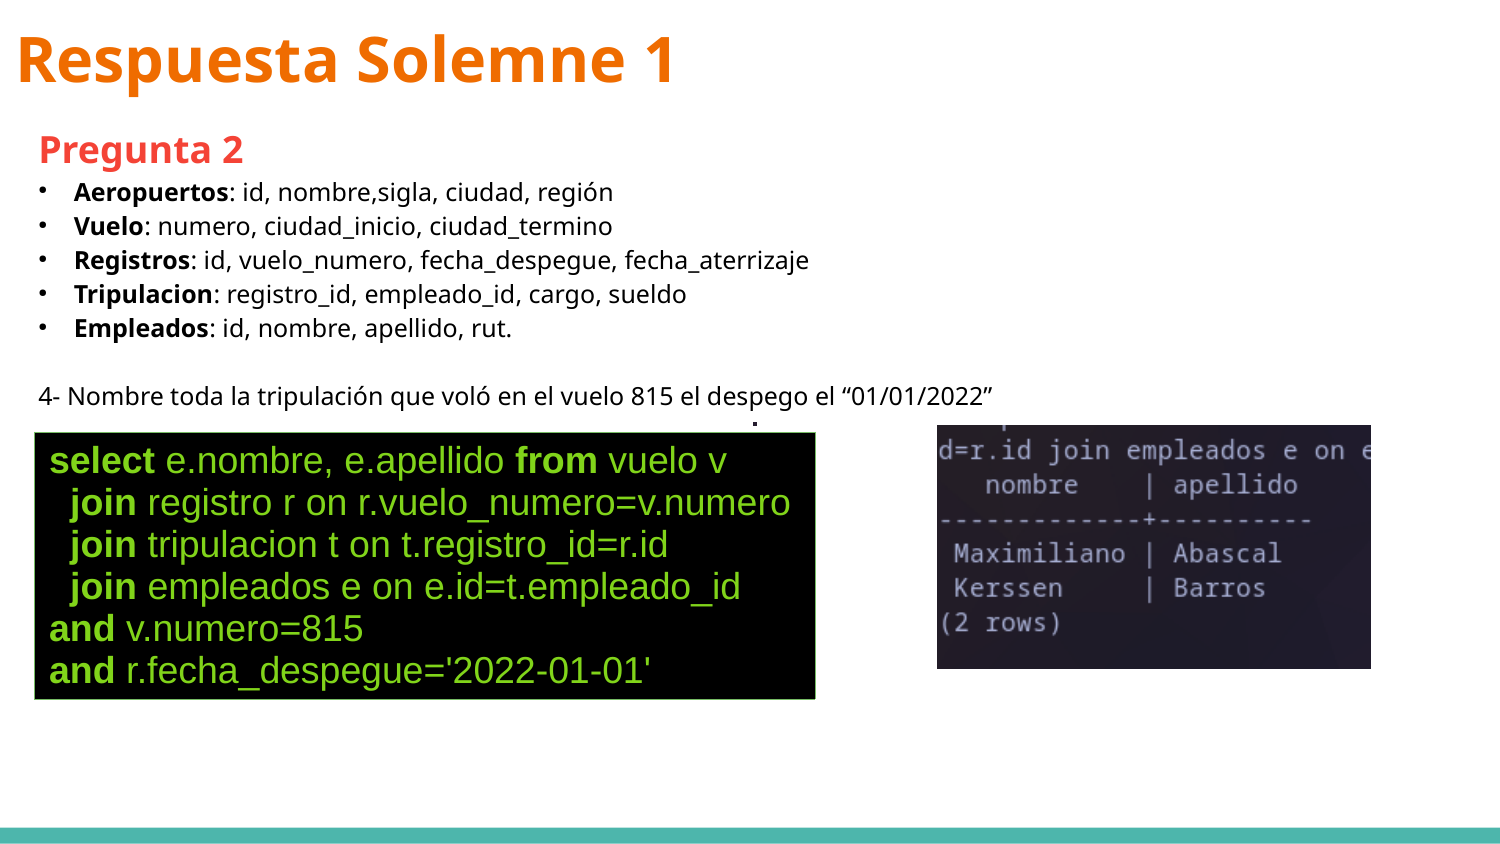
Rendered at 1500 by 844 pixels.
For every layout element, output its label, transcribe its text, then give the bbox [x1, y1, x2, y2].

table_header select e.nombre, e.apellido from vuelo v join registro r on r.vuelo_numero=v.numero join tripulacion t on t.registro_id=r.id join empleados e on e.id=t.empleado_id and v.numero=815 and r.fecha_despegue='2022-01-01' [35, 433, 815, 699]
picture [937, 425, 1371, 669]
title Respuesta Solemne 1 [0, 0, 1398, 116]
text_box Pregunta 2 Aeropuertos: id, nombre,sigla, ciudad, región Vuelo: numero, ciudad_inicio, ciudad_termino Registros: id, vuelo_numero, fecha_despegue, fecha_aterrizaje Tripulacion: registro_id, empleado_id, cargo, sueldo Empleados: id, nombre, apellido, rut. 4- Nombre toda la tripulación que voló en el vuelo 815 el despego el “01/01/2022” [23, 115, 1477, 844]
